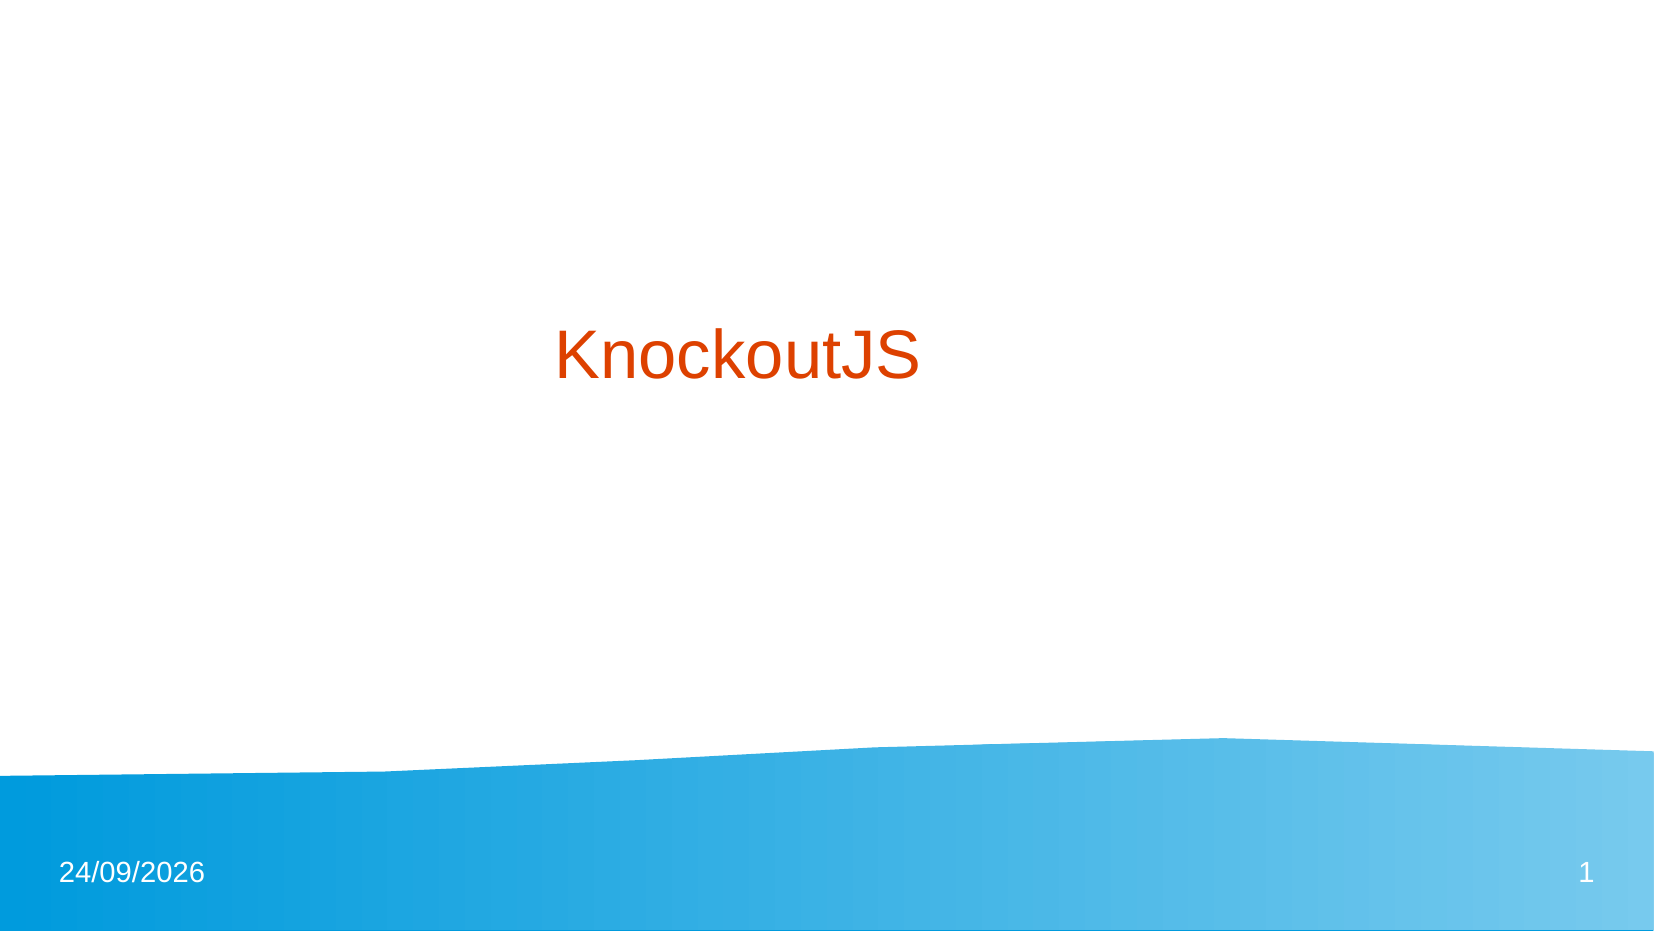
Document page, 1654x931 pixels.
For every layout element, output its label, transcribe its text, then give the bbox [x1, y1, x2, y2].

title KnockoutJS [0, 265, 1477, 443]
